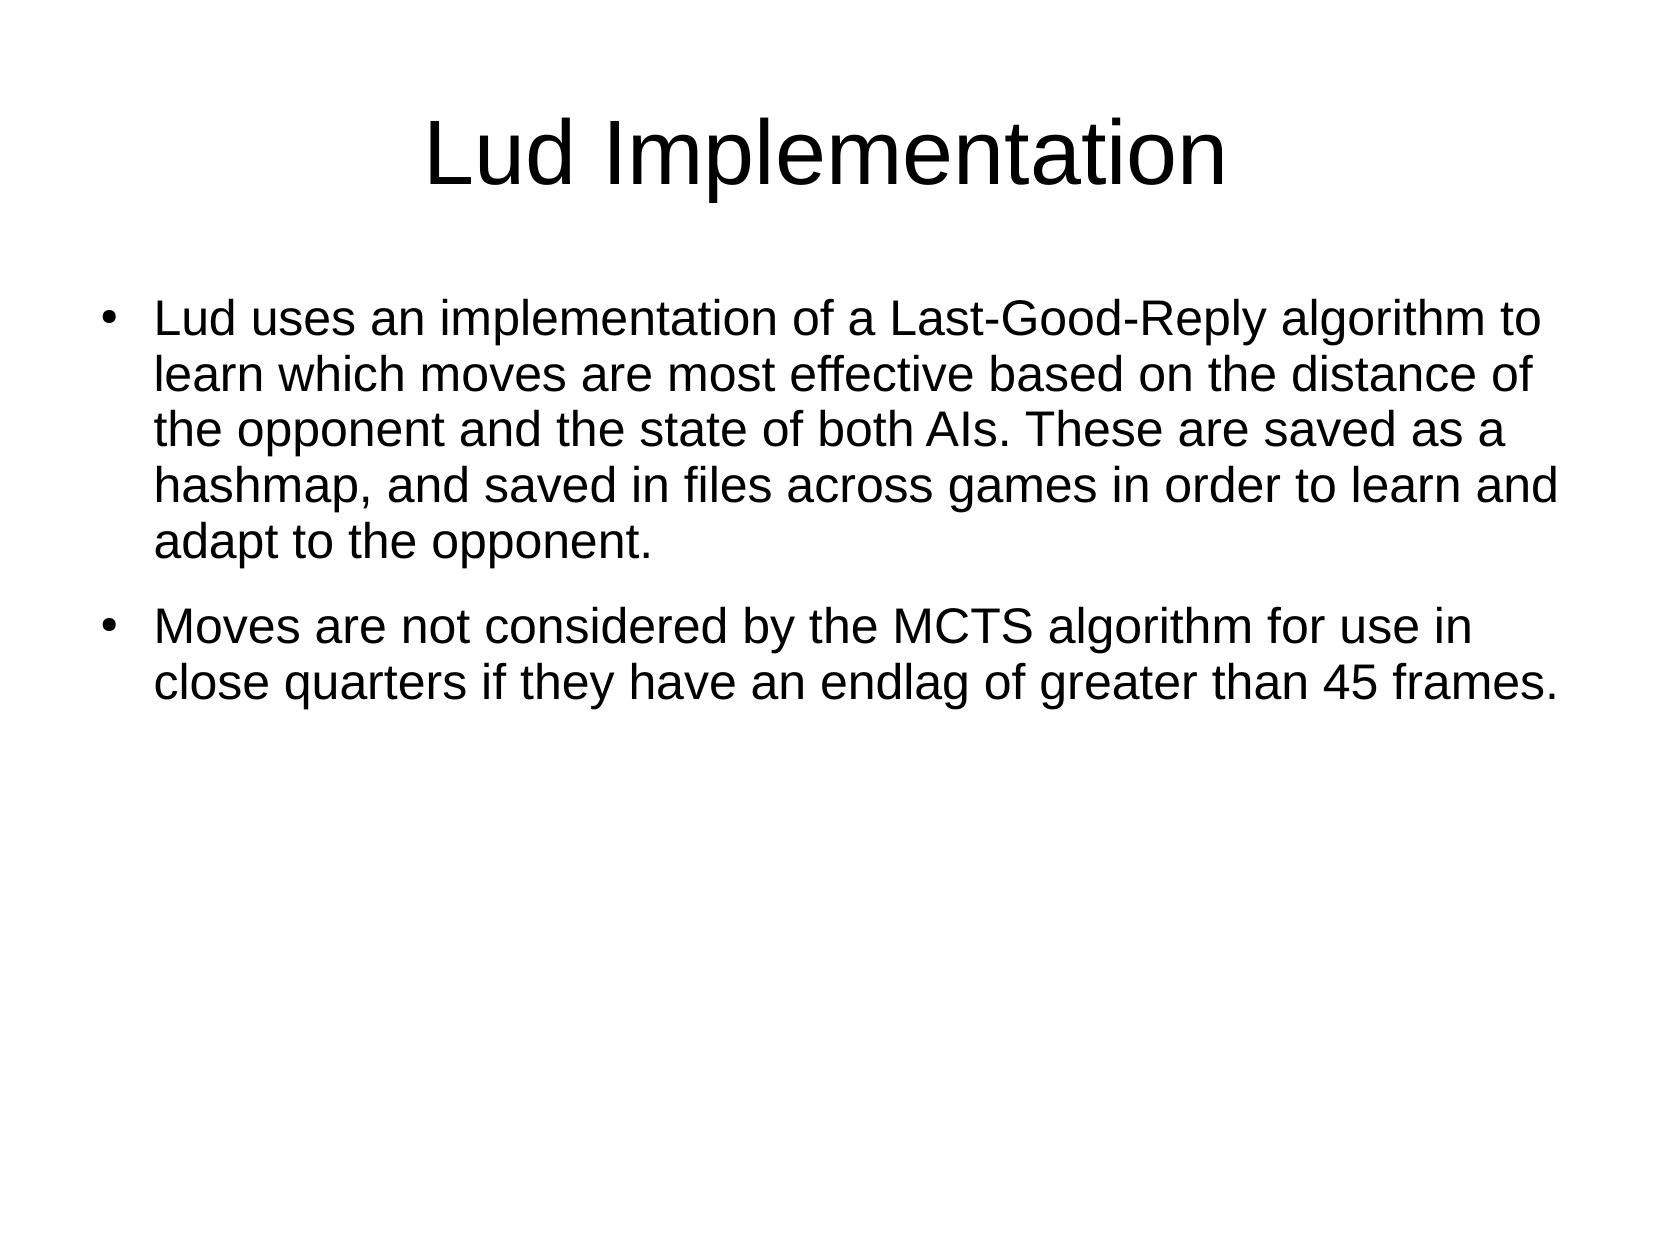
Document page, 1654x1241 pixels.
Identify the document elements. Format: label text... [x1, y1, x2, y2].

title Lud Implementation [82, 49, 1571, 257]
list Lud uses an implementation of a Last-Good-Reply algorithm to learn which moves are most effective based on the distance of the opponent and the state of both AIs. These are saved as a hashmap, and saved in files across games in order to learn and adapt to the opponent. Moves are not considered by the MCTS algorithm for use in close quarters if they have an endlag of greater than 45 frames. [82, 290, 1571, 1109]
